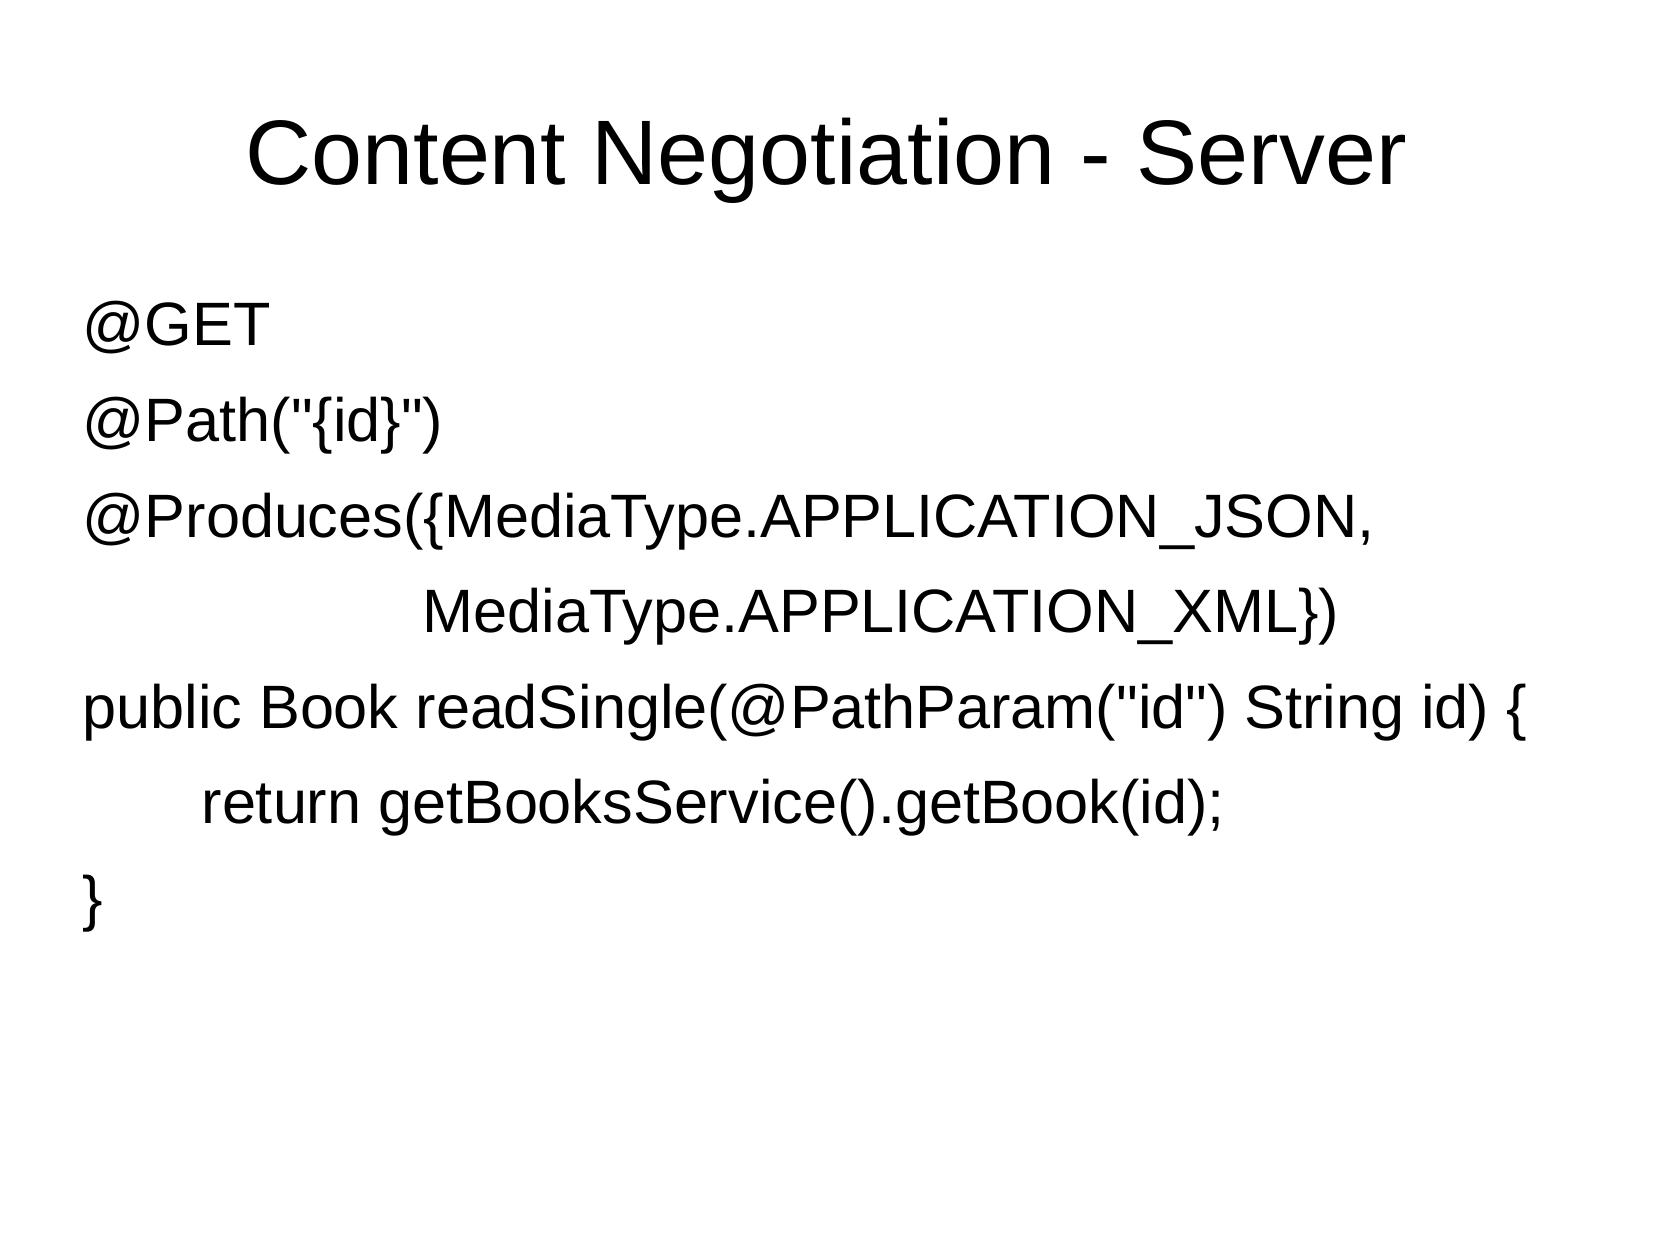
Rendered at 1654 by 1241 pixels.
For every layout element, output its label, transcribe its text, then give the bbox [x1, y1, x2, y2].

title Content Negotiation - Server [82, 49, 1571, 257]
list @GET @Path("{id}") @Produces({MediaType.APPLICATION_JSON, MediaType.APPLICATION_XML}) public Book readSingle(@PathParam("id") String id) { return getBooksService().getBook(id); } [82, 290, 1538, 1010]
